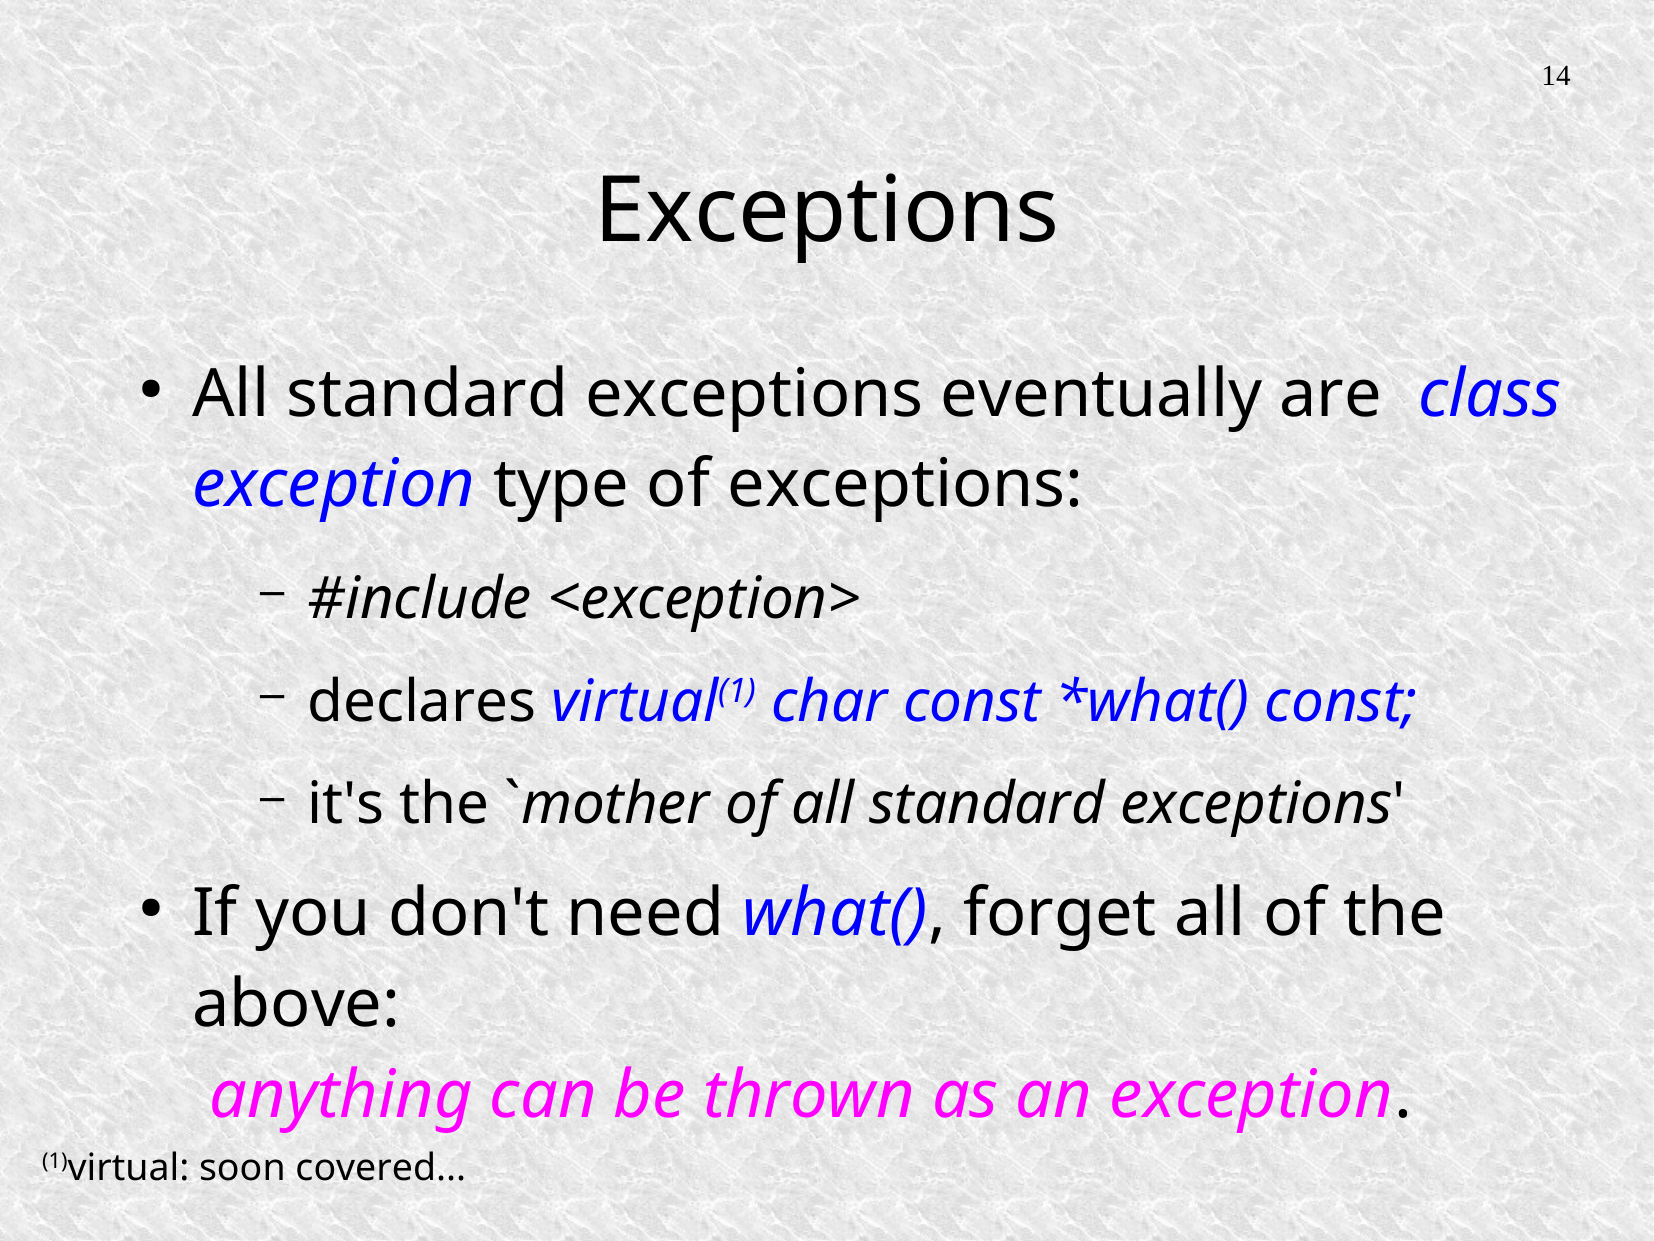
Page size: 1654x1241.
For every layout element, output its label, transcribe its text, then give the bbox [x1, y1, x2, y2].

list All standard exceptions eventually are class exception type of exceptions: #include <exception> declares virtual(1) char const *what() const; it's the `mother of all standard exceptions' If you don't need what(), forget all of the above: anything can be thrown as an exception. [121, 344, 1583, 1127]
title Exceptions [121, 102, 1534, 311]
picture [0, 0, 1654, 1241]
text_box (1)virtual: soon covered... [42, 1140, 507, 1187]
